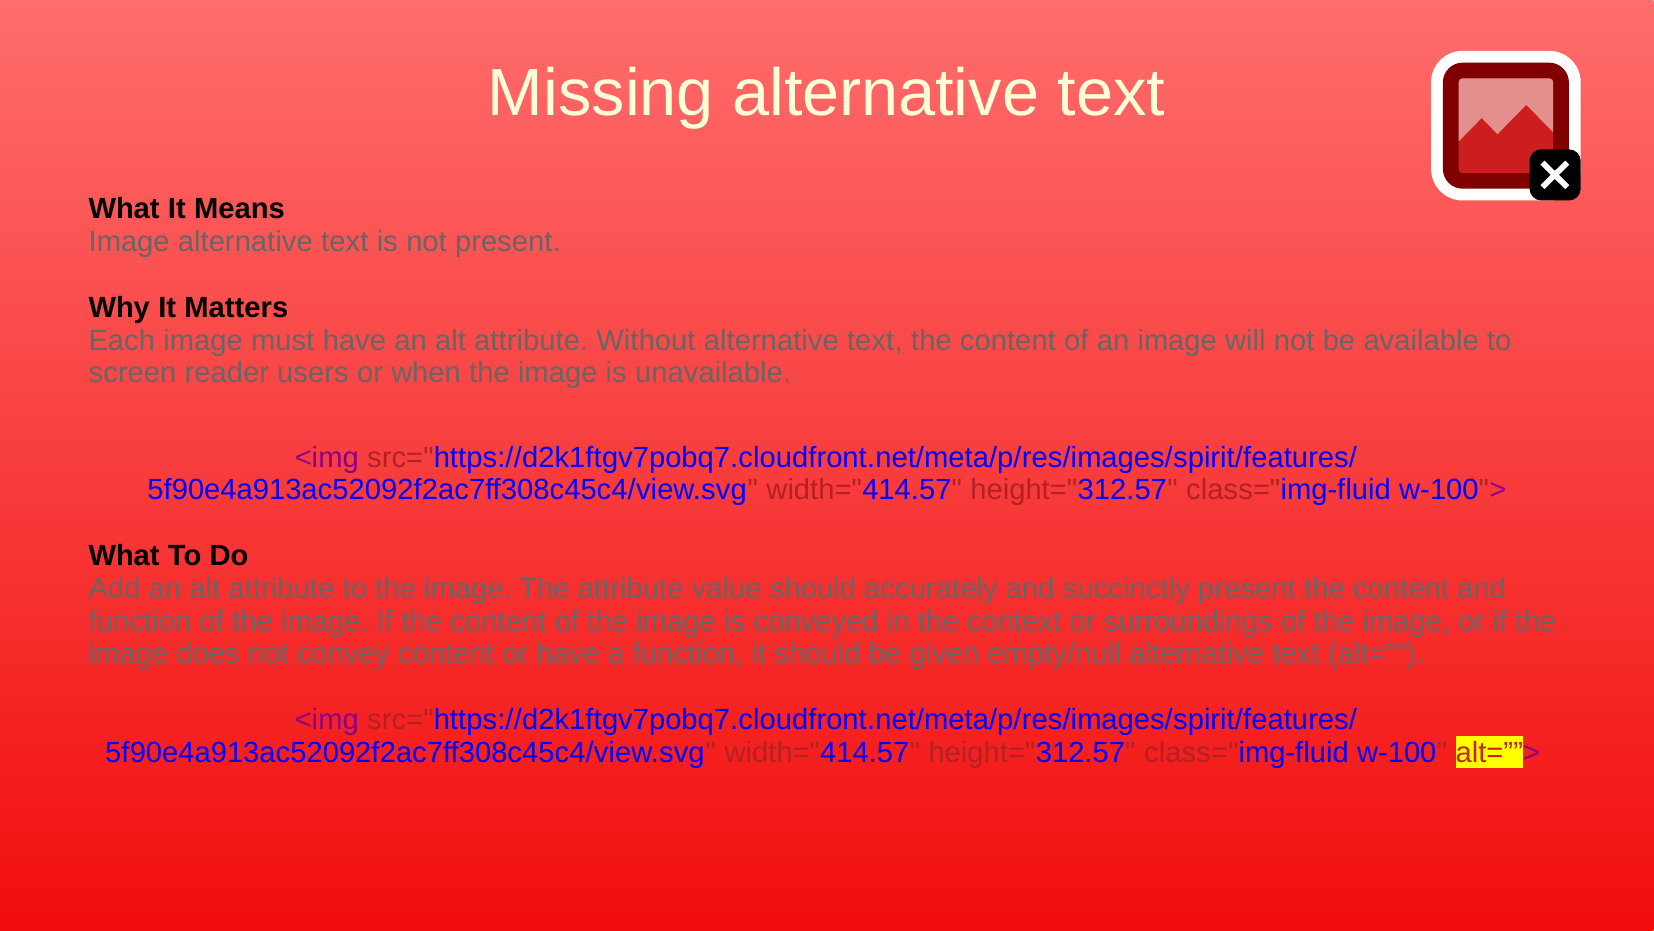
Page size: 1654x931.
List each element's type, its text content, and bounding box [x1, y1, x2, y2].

picture [1417, 37, 1595, 215]
title Missing alternative text [82, 37, 1417, 148]
subtitle What It Means Image alternative text is not present. Why It Matters Each image must have an alt attribute. Without alternative text, the content of an image will not be available to screen reader users or when the image is unavailable. <img src="https://d2k1ftgv7pobq7.cloudfront.net/meta/p/res/images/spirit/features/5f90e4a913ac52092f2ac7ff308c45c4/view.svg" width="414.57" height="312.57" class="img-fluid w-100"> What To Do Add an alt attribute to the image. The attribute value should accurately and succinctly present the content and function of the image. If the content of the image is conveyed in the context or surroundings of the image, or if the image does not convey content or have a function, it should be given empty/null alternative text (alt=""). <img src="https://d2k1ftgv7pobq7.cloudfront.net/meta/p/res/images/spirit/features/5f90e4a913ac52092f2ac7ff308c45c4/view.svg" width="414.57" height="312.57" class="img-fluid w-100" alt=””> [88, 192, 1565, 857]
